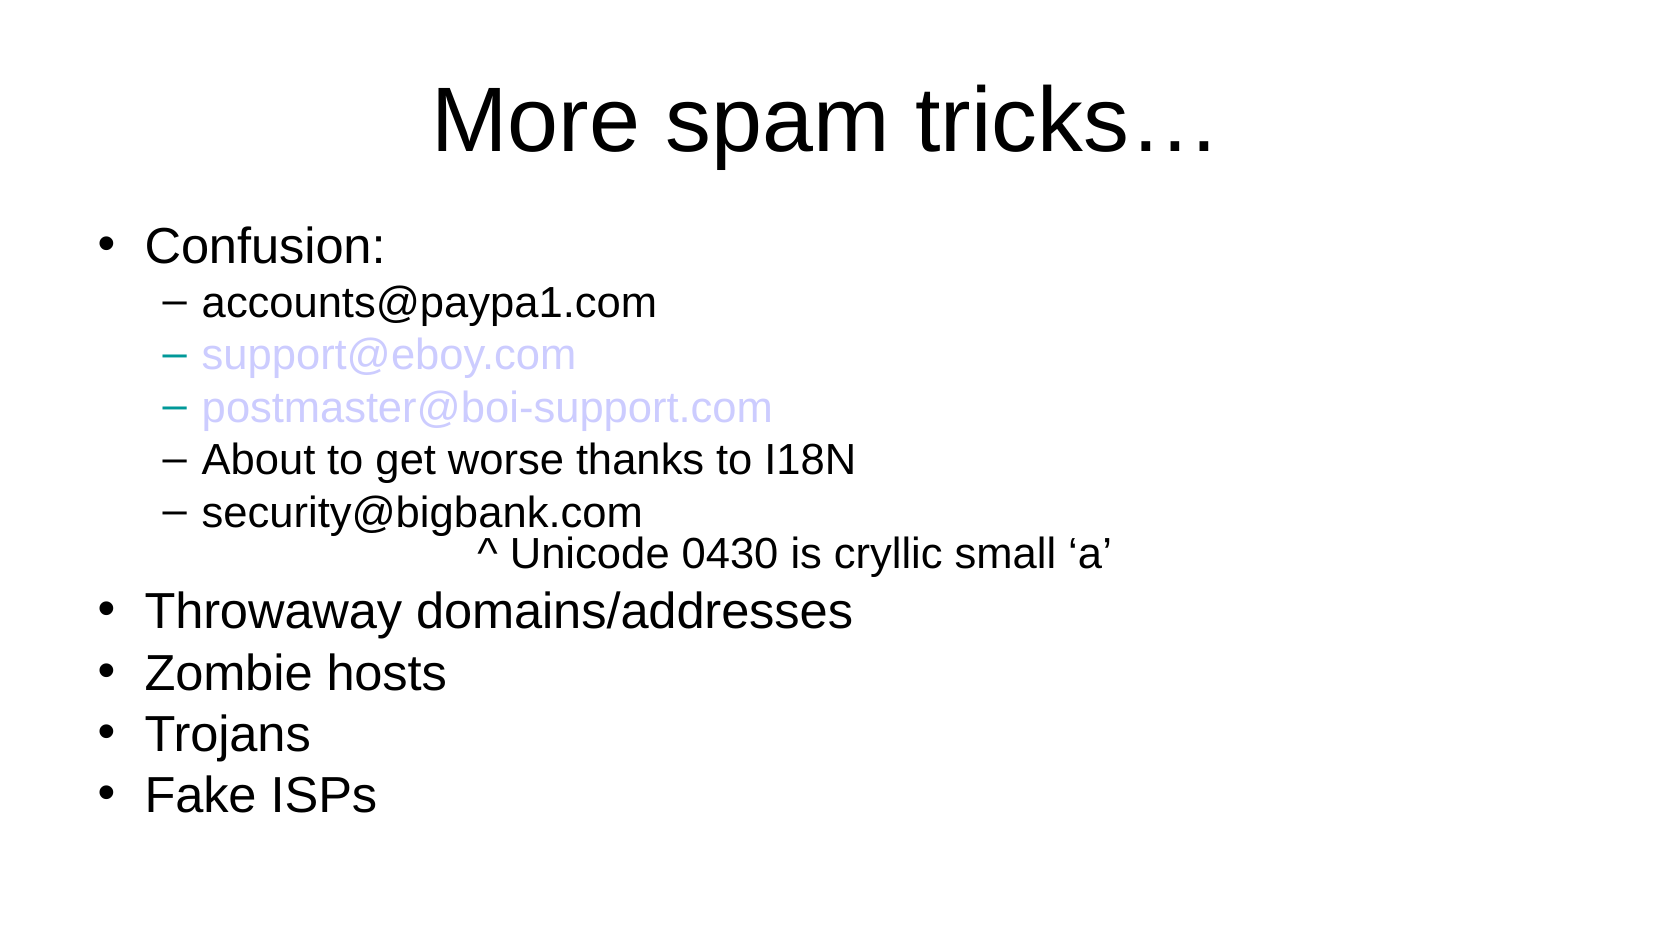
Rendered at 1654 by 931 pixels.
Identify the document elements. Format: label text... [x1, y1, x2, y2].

list Confusion: accounts@paypa1.com support@eboy.com postmaster@boi-support.com About to get worse thanks to I18N security@bigbаnk.com ^ Unicode 0430 is cryllic small ‘a’ Throwaway domains/addresses Zombie hosts Trojans Fake ISPs [82, 217, 1571, 831]
title More spam tricks… [82, 37, 1571, 193]
